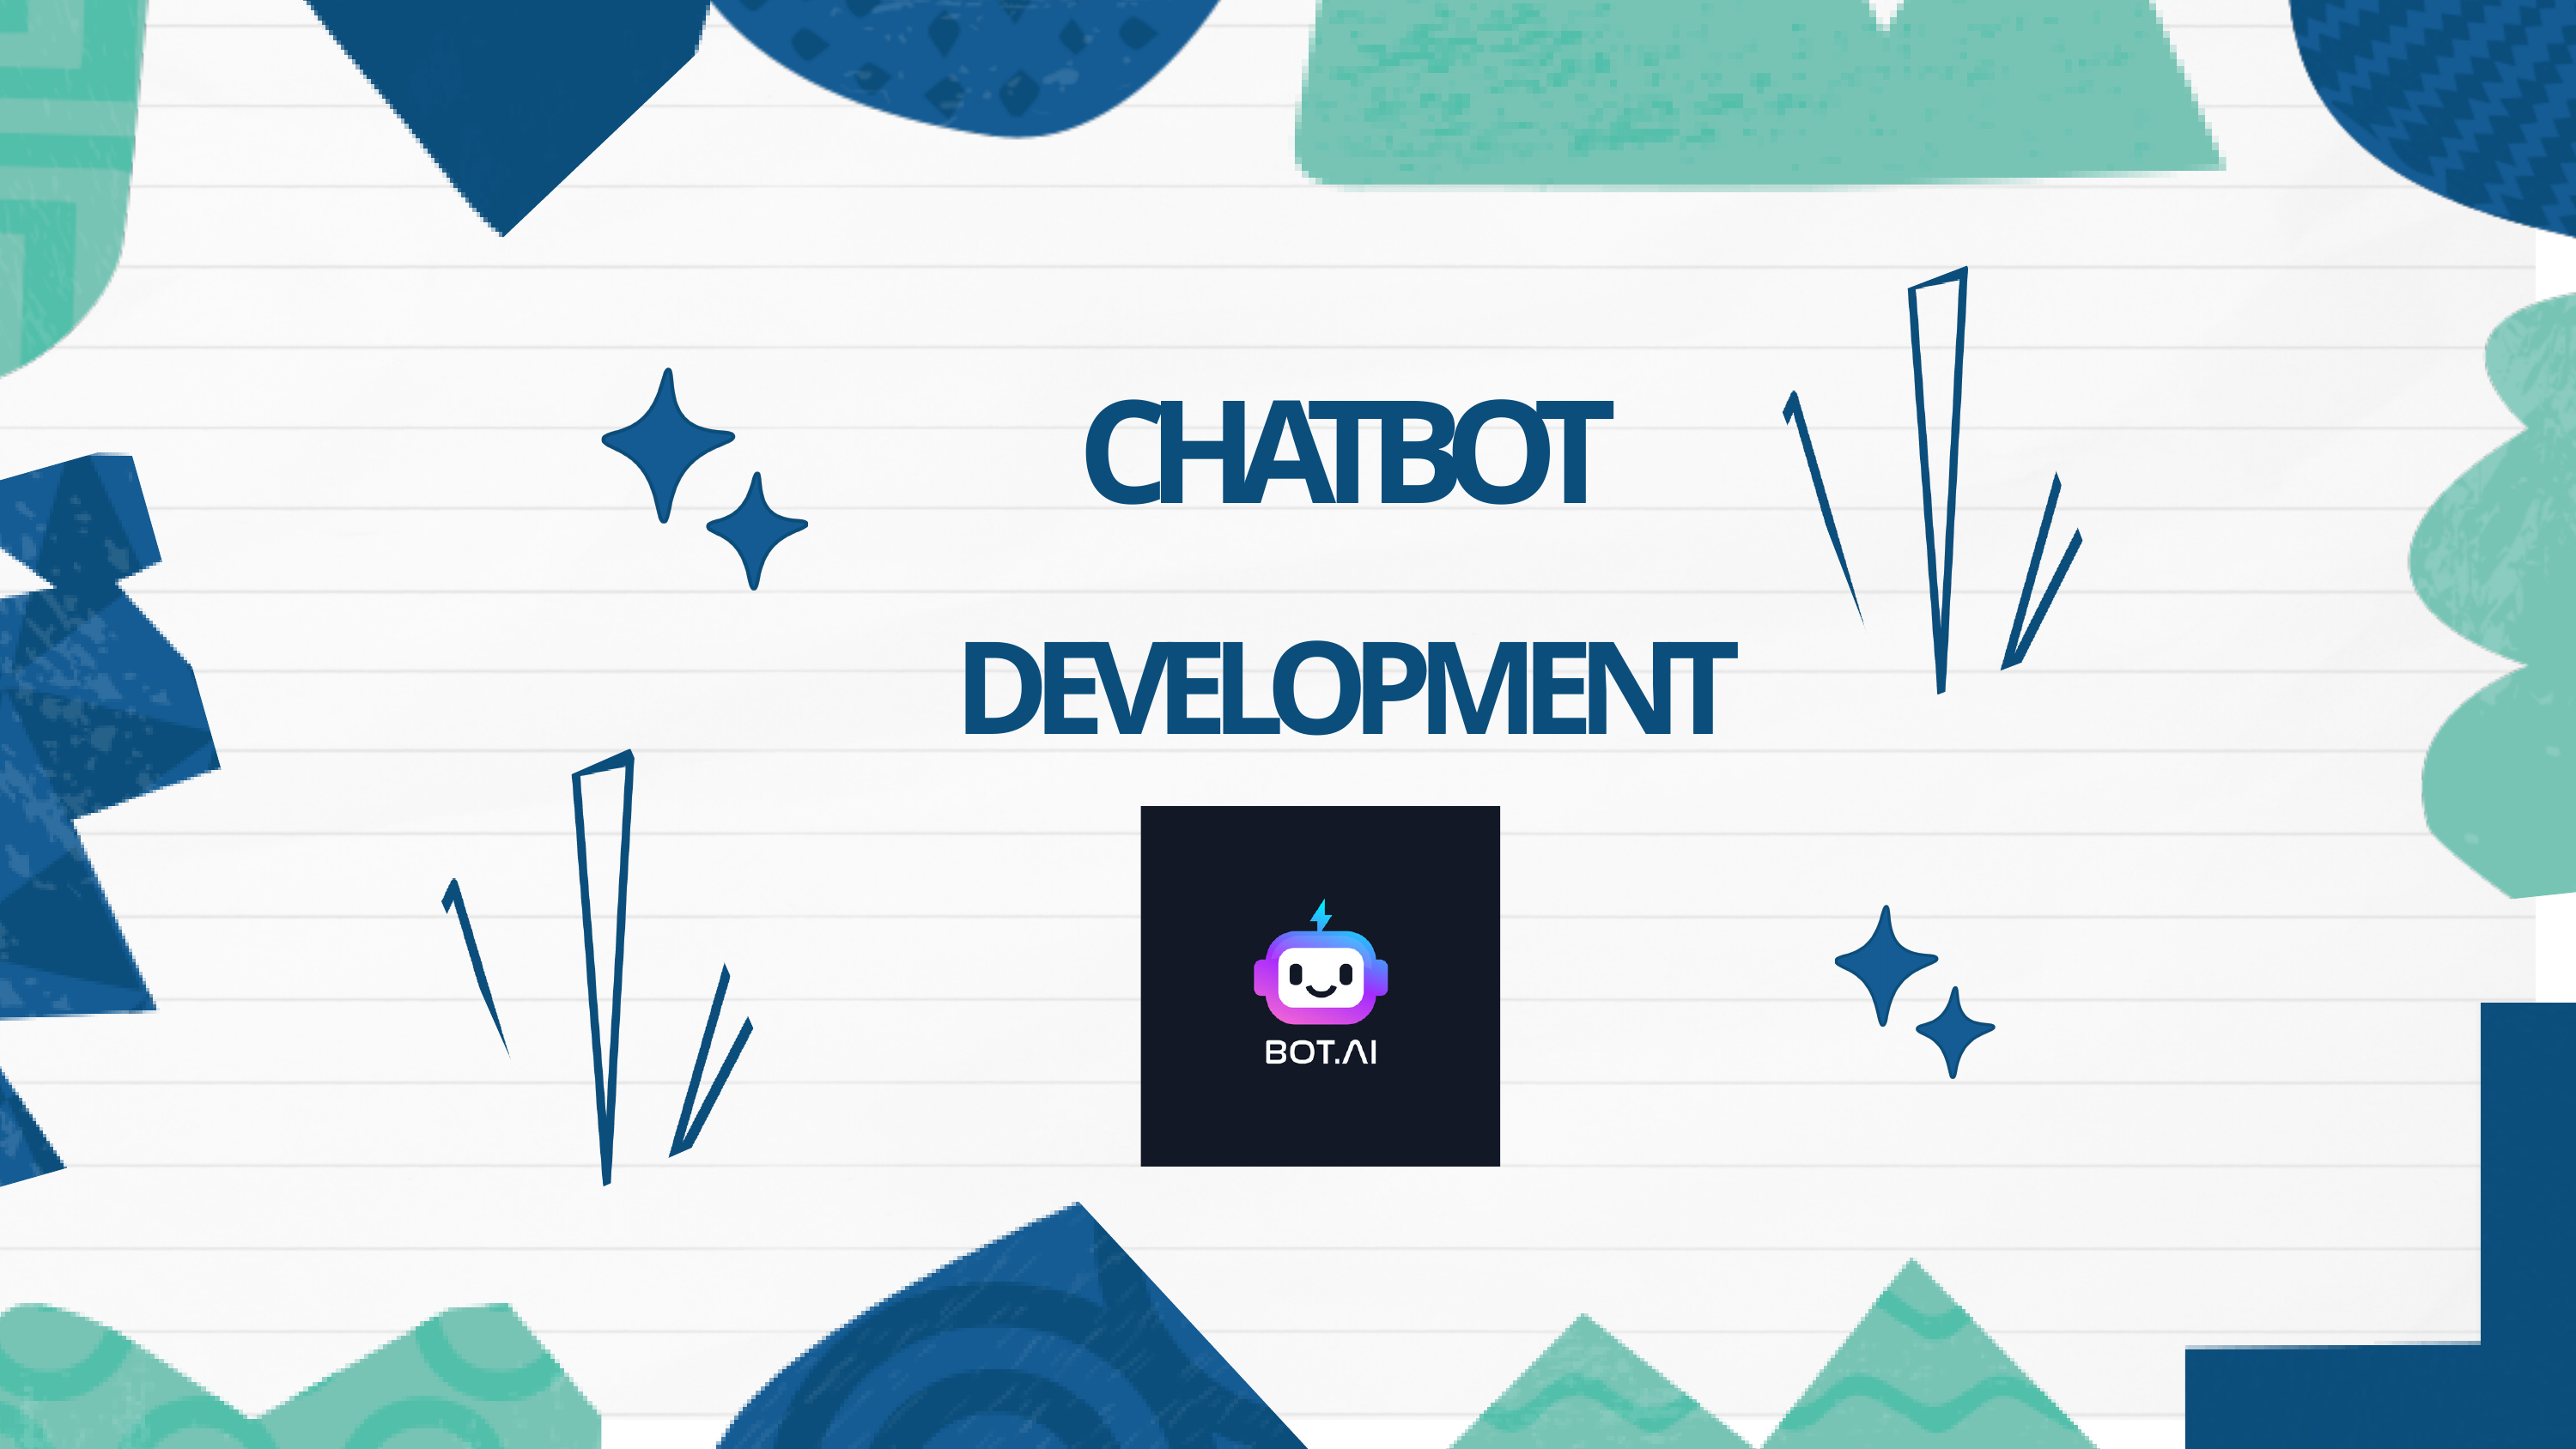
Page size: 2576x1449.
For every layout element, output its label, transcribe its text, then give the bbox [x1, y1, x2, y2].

text_box [0, 0, 2576, 1449]
text_box CHATBOT DEVELOPMENT [861, 248, 1833, 761]
